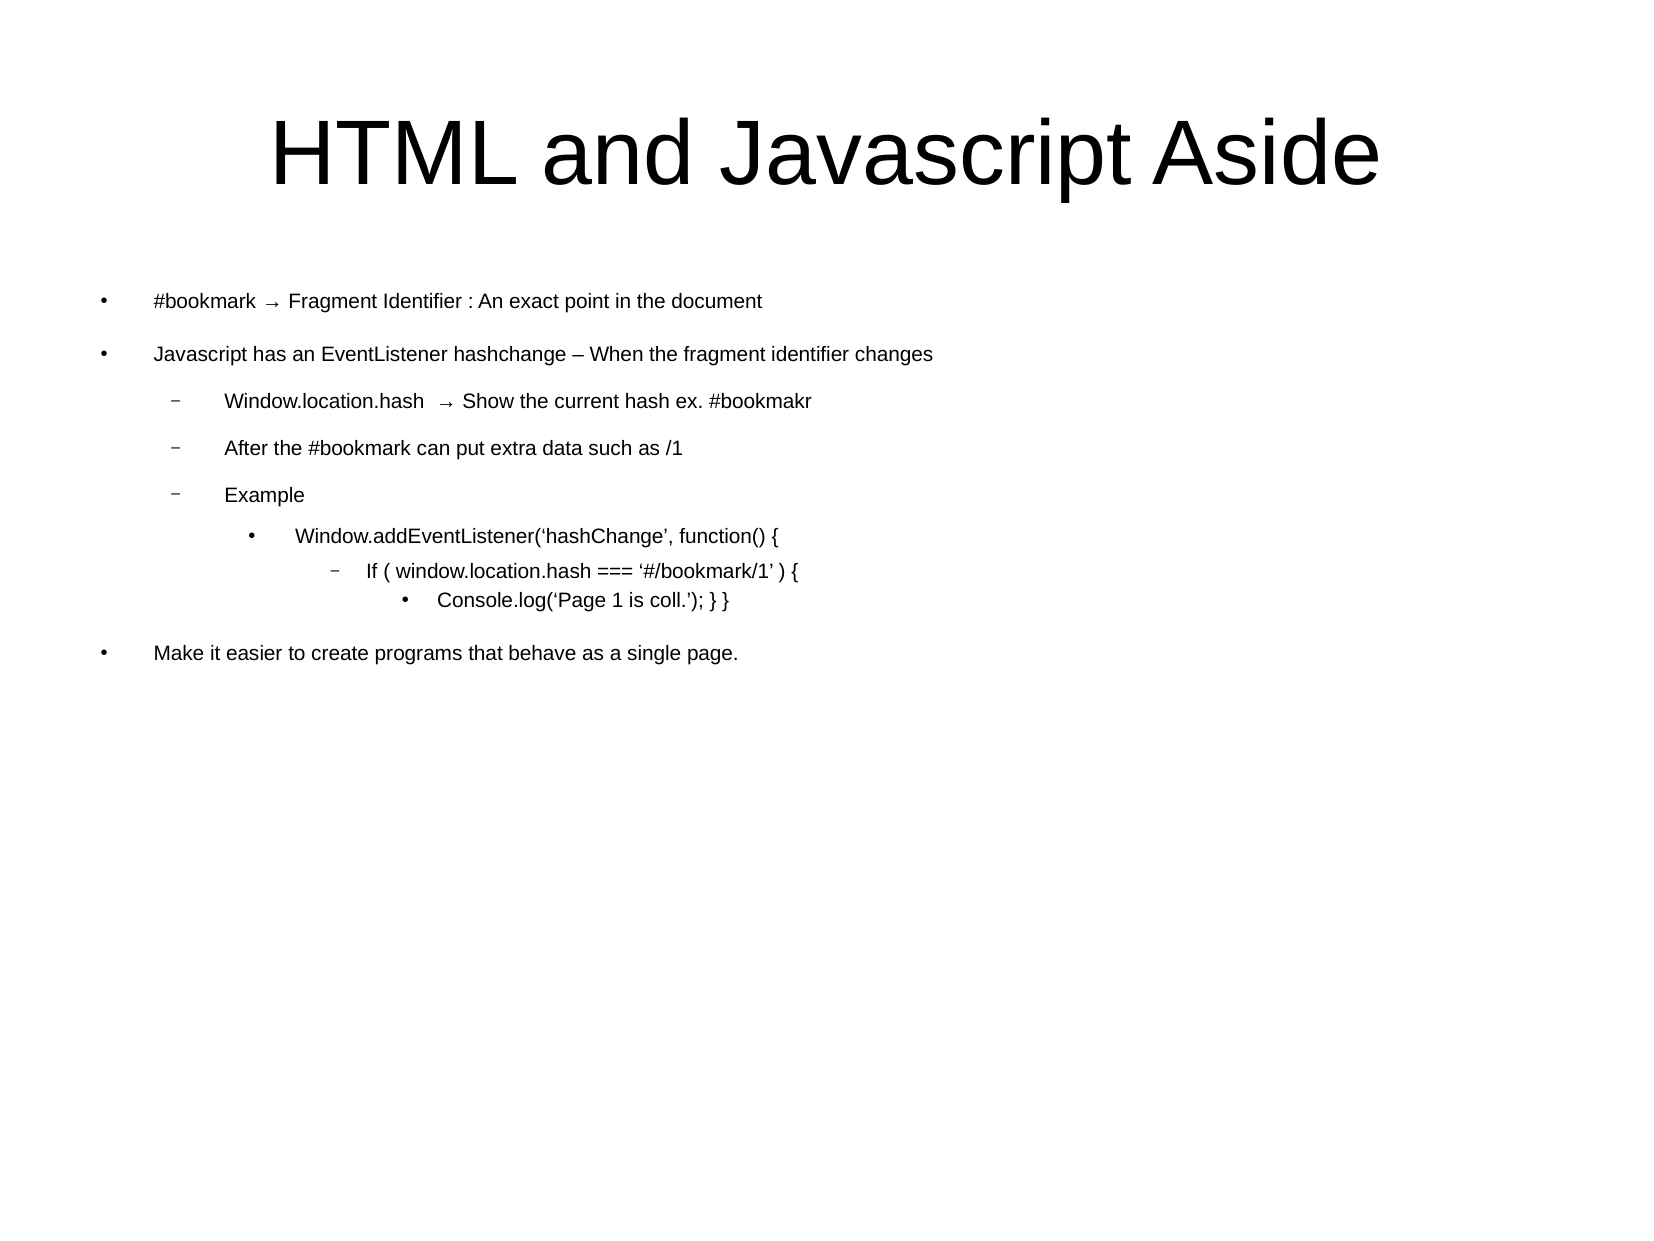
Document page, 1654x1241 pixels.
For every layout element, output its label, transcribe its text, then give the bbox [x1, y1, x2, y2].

list #bookmark → Fragment Identifier : An exact point in the document Javascript has an EventListener hashchange – When the fragment identifier changes Window.location.hash → Show the current hash ex. #bookmakr After the #bookmark can put extra data such as /1 Example Window.addEventListener(‘hashChange’, function() { If ( window.location.hash === ‘#/bookmark/1’ ) { Console.log(‘Page 1 is coll.’); } } Make it easier to create programs that behave as a single page. [82, 290, 1571, 1010]
title HTML and Javascript Aside [82, 49, 1571, 257]
